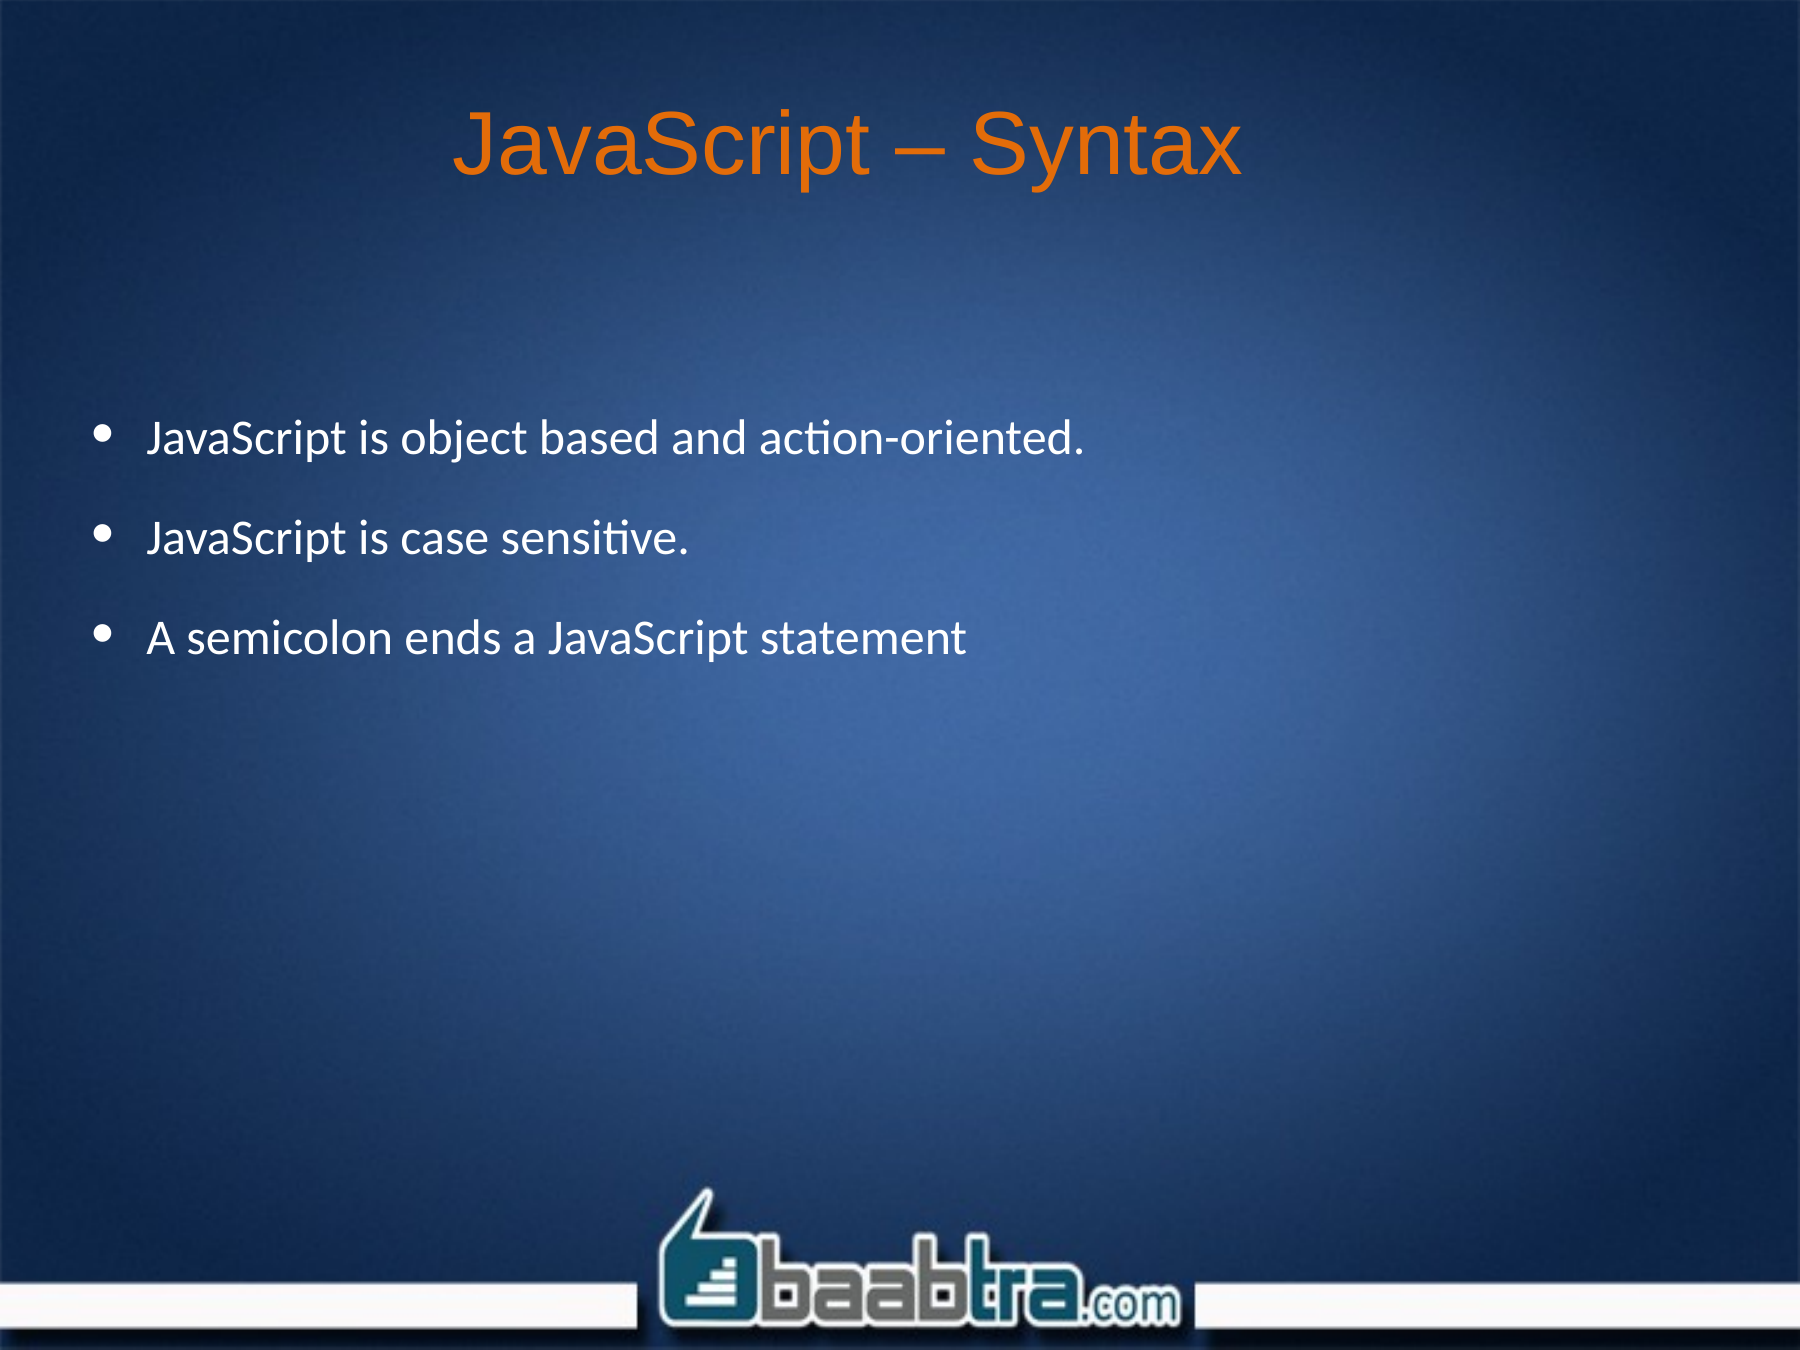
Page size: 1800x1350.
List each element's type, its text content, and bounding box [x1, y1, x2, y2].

text_box JavaScript is object based and action-oriented. JavaScript is case sensitive. A semicolon ends a JavaScript statement [74, 367, 1425, 919]
text_box JavaScript – Syntax [75, 45, 1656, 233]
picture [0, 0, 1800, 1350]
